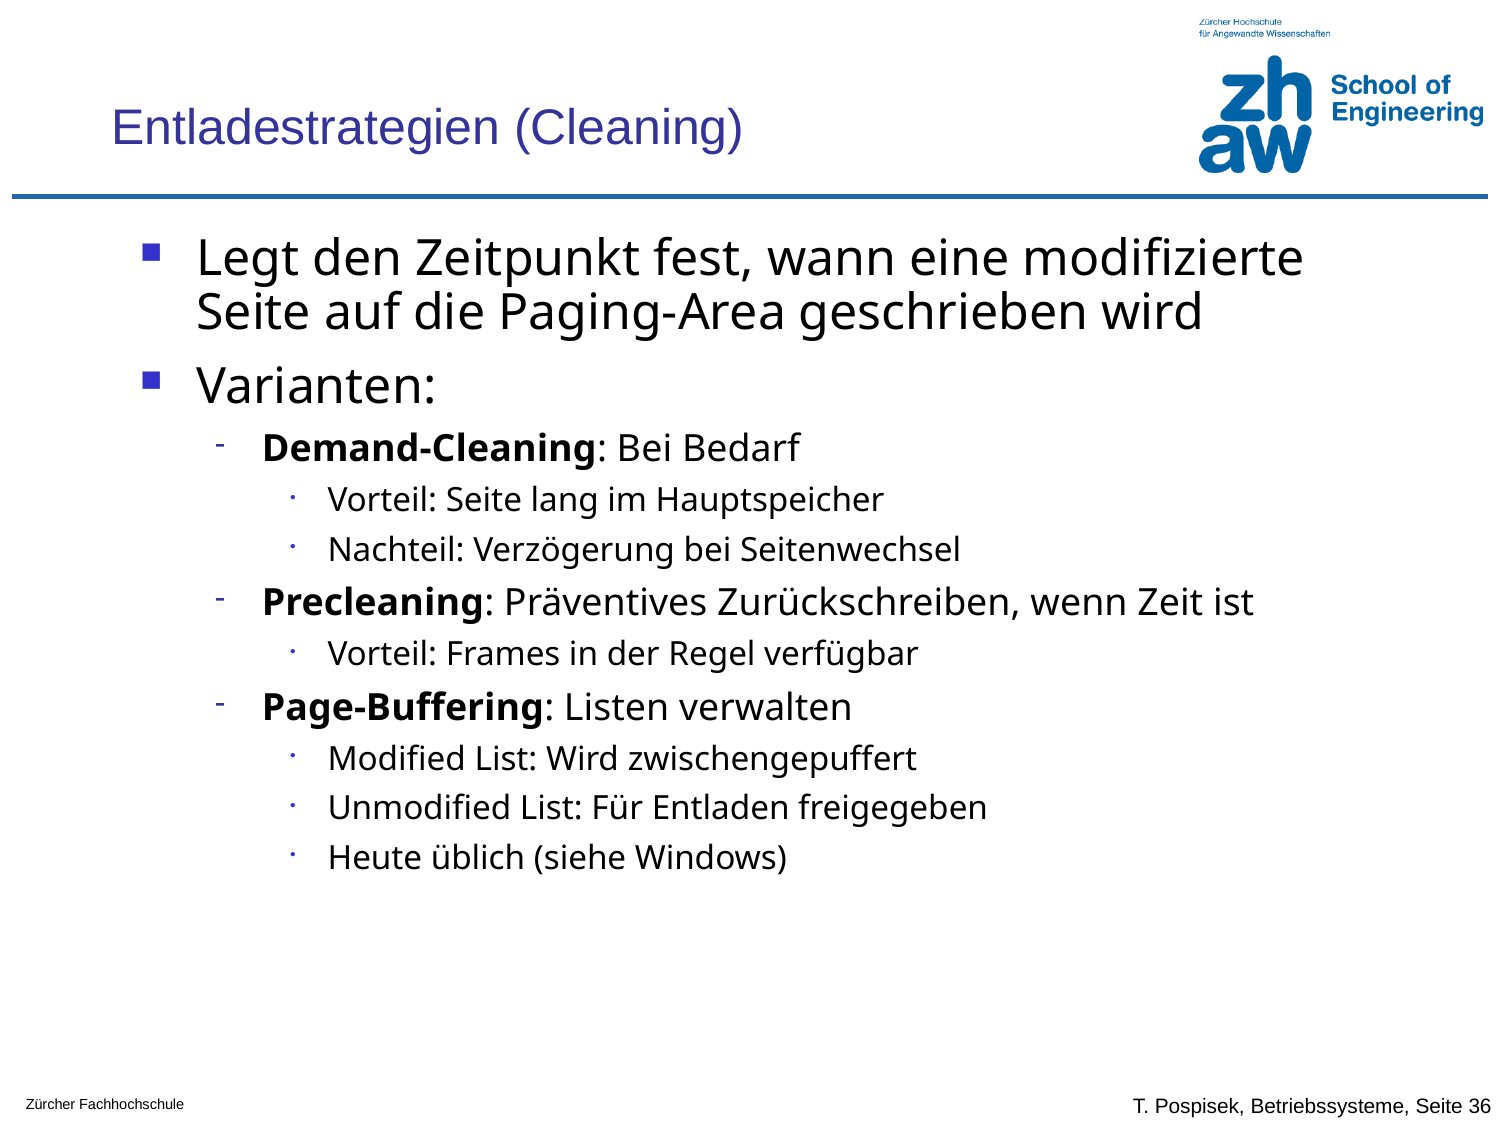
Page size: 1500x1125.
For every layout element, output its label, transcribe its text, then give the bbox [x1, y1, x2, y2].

title Entladestrategien (Cleaning) [96, 50, 1375, 163]
list Legt den Zeitpunkt fest, wann eine modifizierte Seite auf die Paging-Area geschrieben wird Varianten: Demand-Cleaning: Bei Bedarf Vorteil: Seite lang im Hauptspeicher Nachteil: Verzögerung bei Seitenwechsel Precleaning: Präventives Zurückschreiben, wenn Zeit ist Vorteil: Frames in der Regel verfügbar Page-Buffering: Listen verwalten Modified List: Wird zwischengepuffert Unmodified List: Für Entladen freigegeben Heute üblich (siehe Windows) [125, 224, 1394, 963]
picture [1199, 19, 1483, 173]
